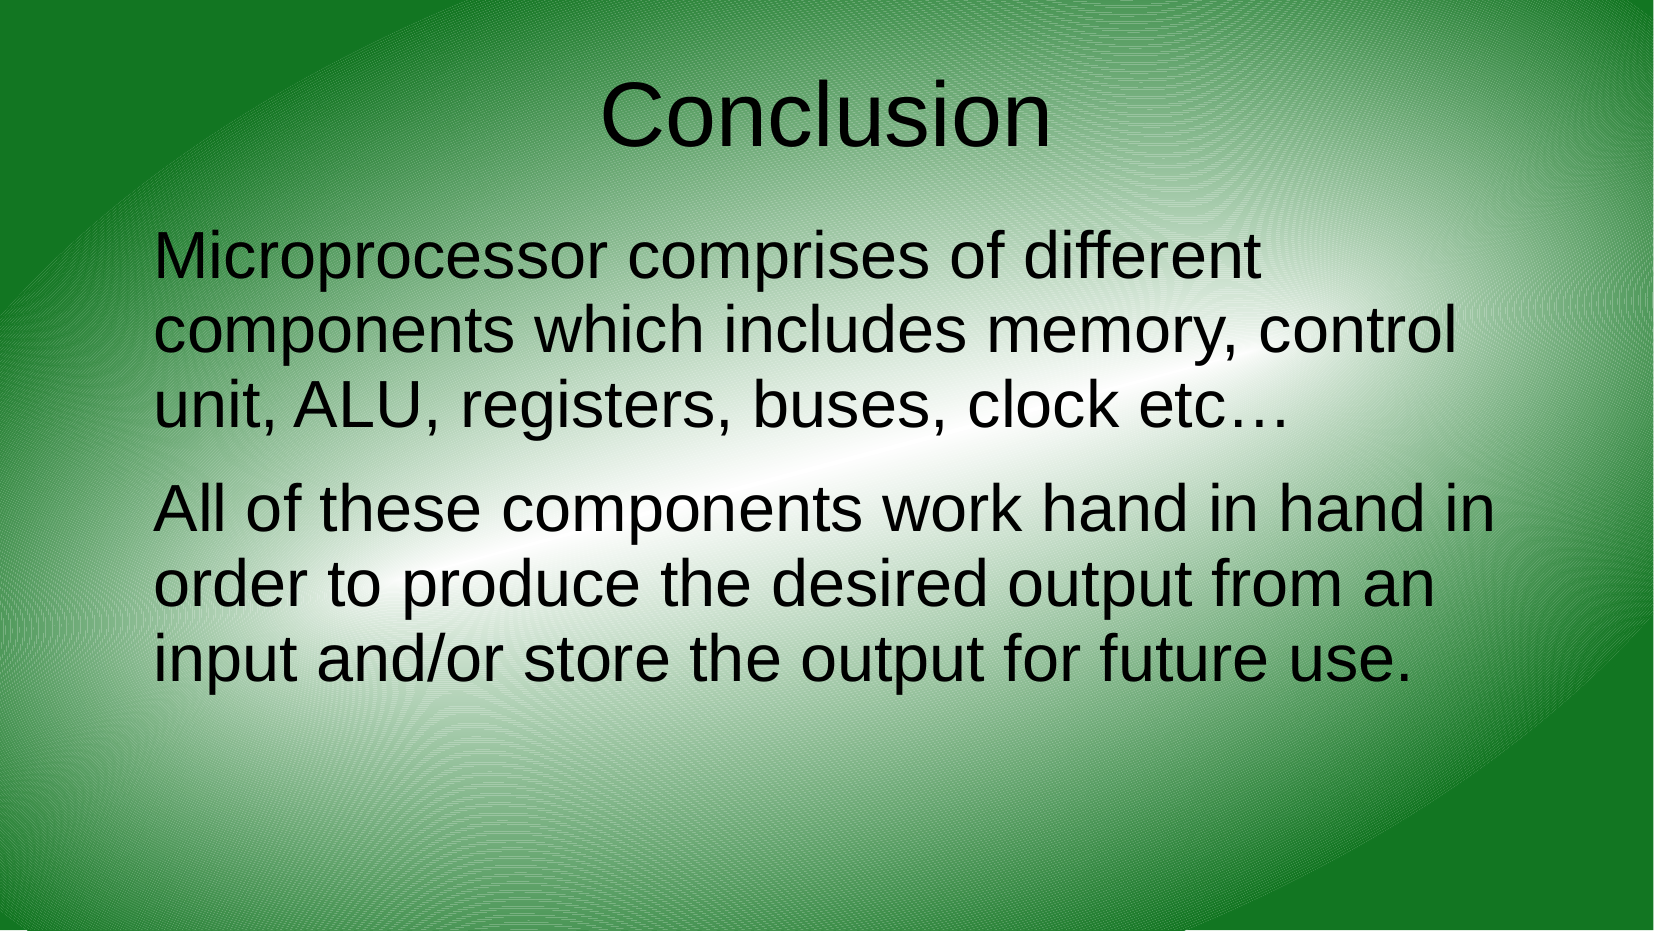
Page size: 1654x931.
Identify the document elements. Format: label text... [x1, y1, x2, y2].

title Conclusion [82, 37, 1571, 193]
list Microprocessor comprises of different components which includes memory, control unit, ALU, registers, buses, clock etc… All of these components work hand in hand in order to produce the desired output from an input and/or store the output for future use. [82, 217, 1571, 757]
